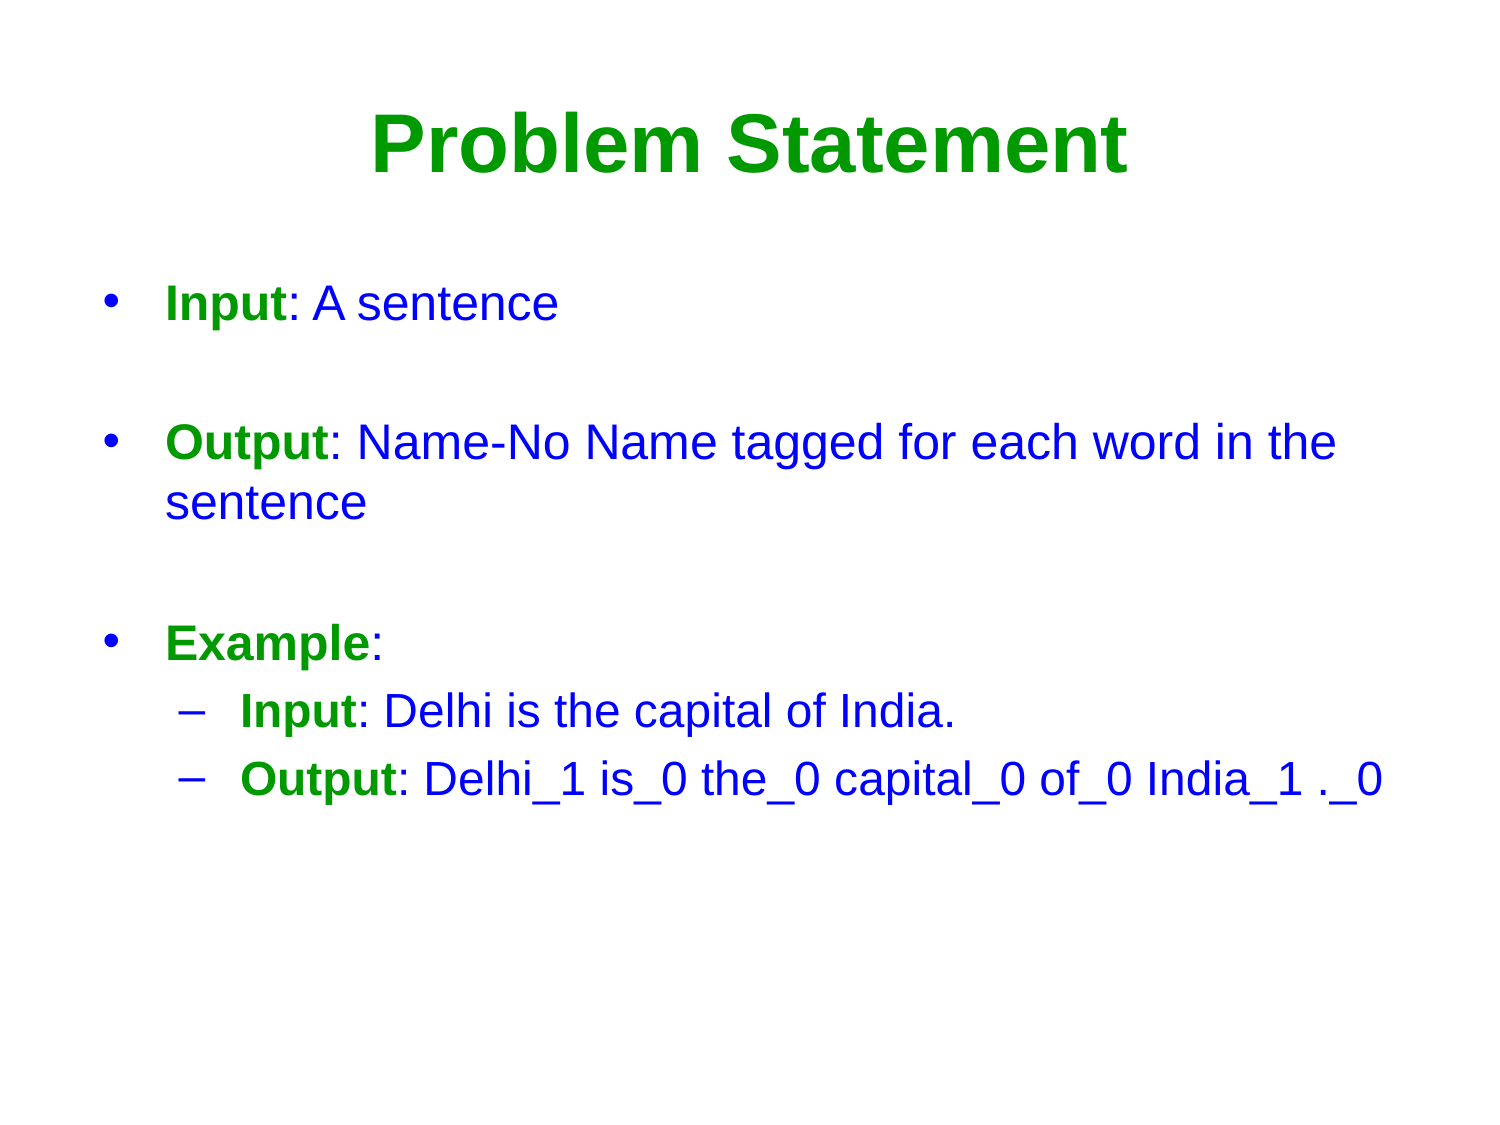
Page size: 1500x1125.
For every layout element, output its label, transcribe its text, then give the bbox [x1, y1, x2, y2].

list Input: A sentence Output: Name-No Name tagged for each word in the sentence Example: Input: Delhi is the capital of India. Output: Delhi_1 is_0 the_0 capital_0 of_0 India_1 ._0 [75, 262, 1425, 1005]
title Problem Statement [75, 45, 1425, 233]
